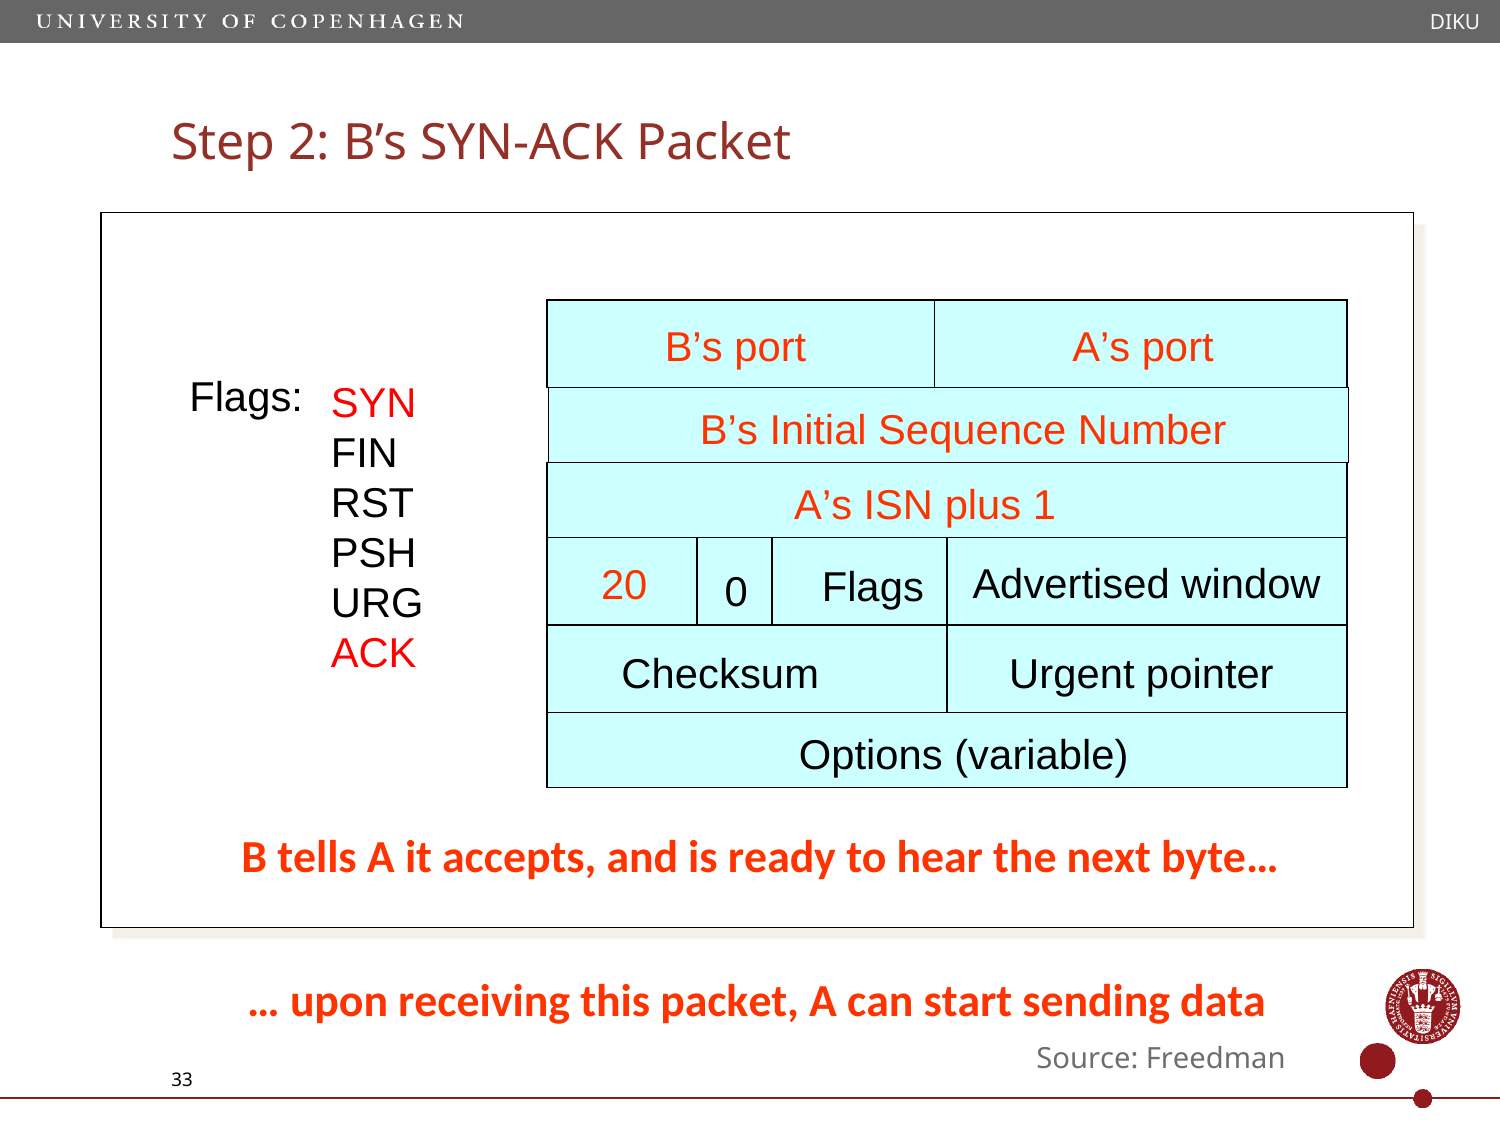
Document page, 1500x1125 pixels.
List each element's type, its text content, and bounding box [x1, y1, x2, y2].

picture [0, 910, 1500, 1122]
text_box … upon receiving this packet, A can start sending data [232, 962, 1281, 1033]
text_box Source: Freedman [1021, 1031, 1341, 1083]
text_box Urgent pointer [994, 639, 1289, 705]
text_box <number> [171, 1067, 522, 1092]
text_box DIKU [469, 0, 1495, 43]
text_box Flags [807, 551, 940, 618]
text_box A’s port [1057, 312, 1229, 379]
text_box Advertised window [957, 549, 1336, 616]
text_box Checksum [606, 639, 835, 705]
text_box 20 [586, 549, 696, 616]
text_box B’s Initial Sequence Number [685, 395, 1242, 461]
text_box 20 [698, 549, 762, 616]
text_box B tells A it accepts, and is ready to hear the next byte… [226, 819, 1295, 890]
text_box Flags: [174, 362, 319, 428]
title Step 2: B’s SYN-ACK Packet [171, 75, 1329, 171]
text_box A’s ISN plus 1 [779, 470, 1072, 536]
text_box 0 [709, 557, 763, 624]
text_box Options (variable) [784, 720, 1144, 786]
text_box [100, 212, 1414, 928]
text_box SYN FIN RST PSH URG ACK [316, 368, 439, 684]
text_box B’s port [650, 312, 822, 379]
